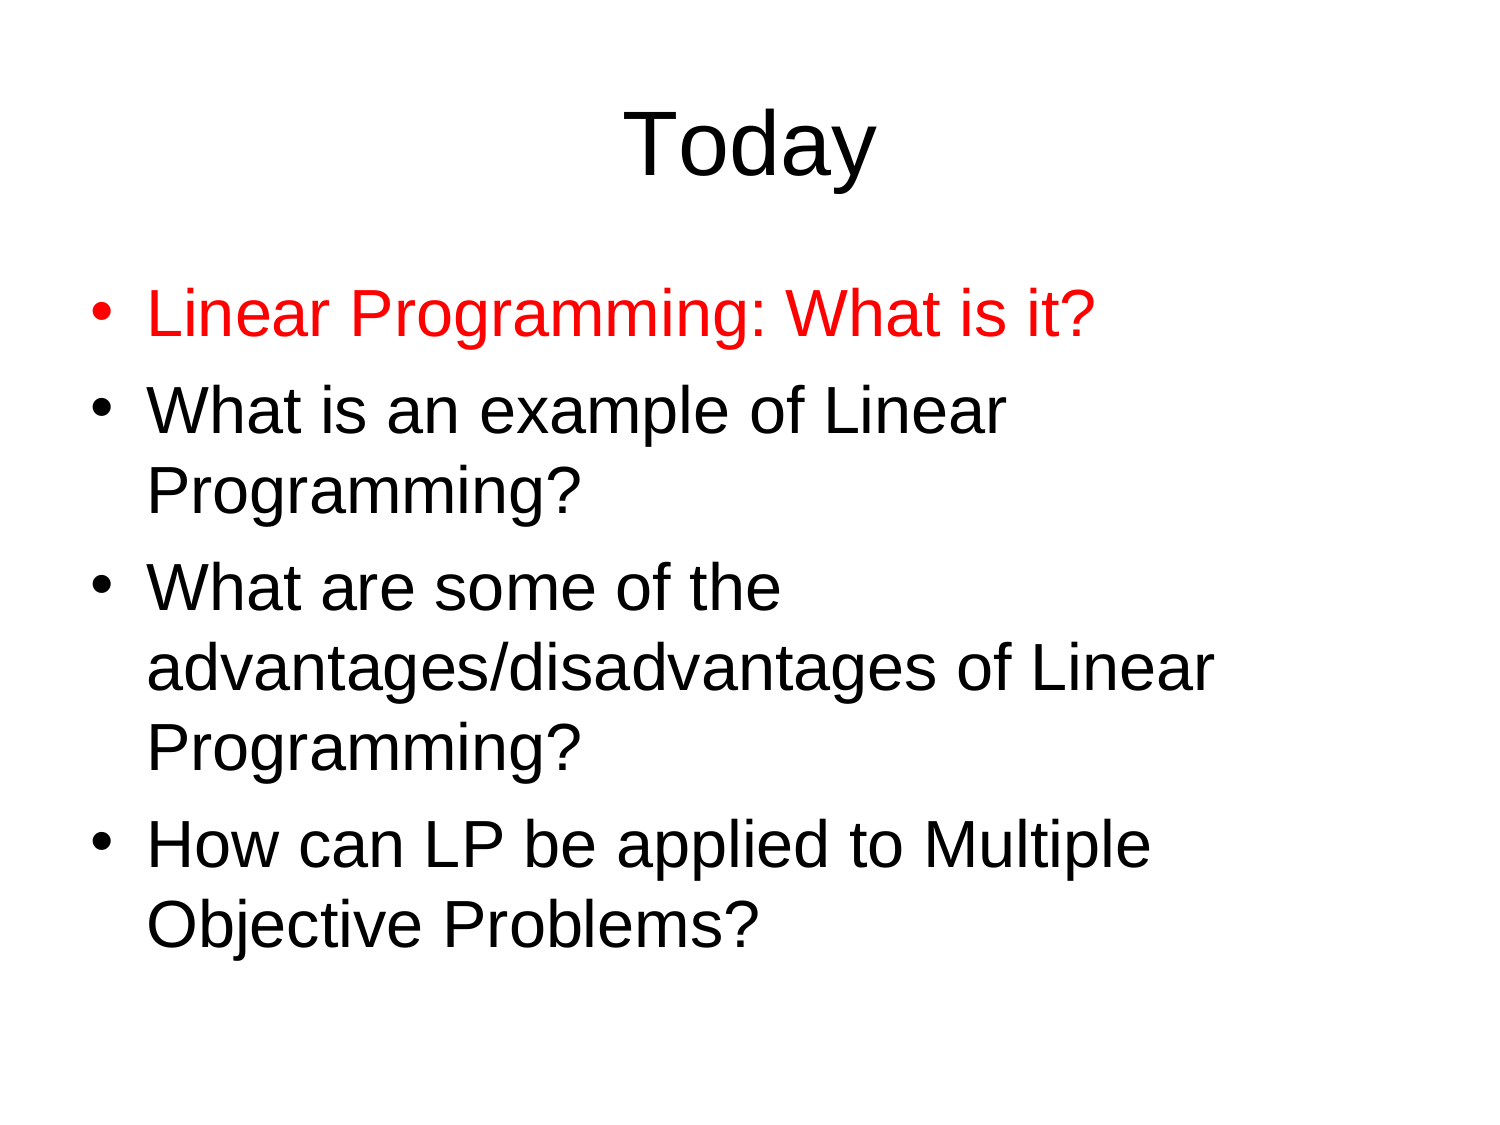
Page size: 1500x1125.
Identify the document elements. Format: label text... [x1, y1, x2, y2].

list Linear Programming: What is it? What is an example of Linear Programming? What are some of the advantages/disadvantages of Linear Programming? How can LP be applied to Multiple Objective Problems? [75, 262, 1426, 1005]
title Today [75, 45, 1426, 233]
